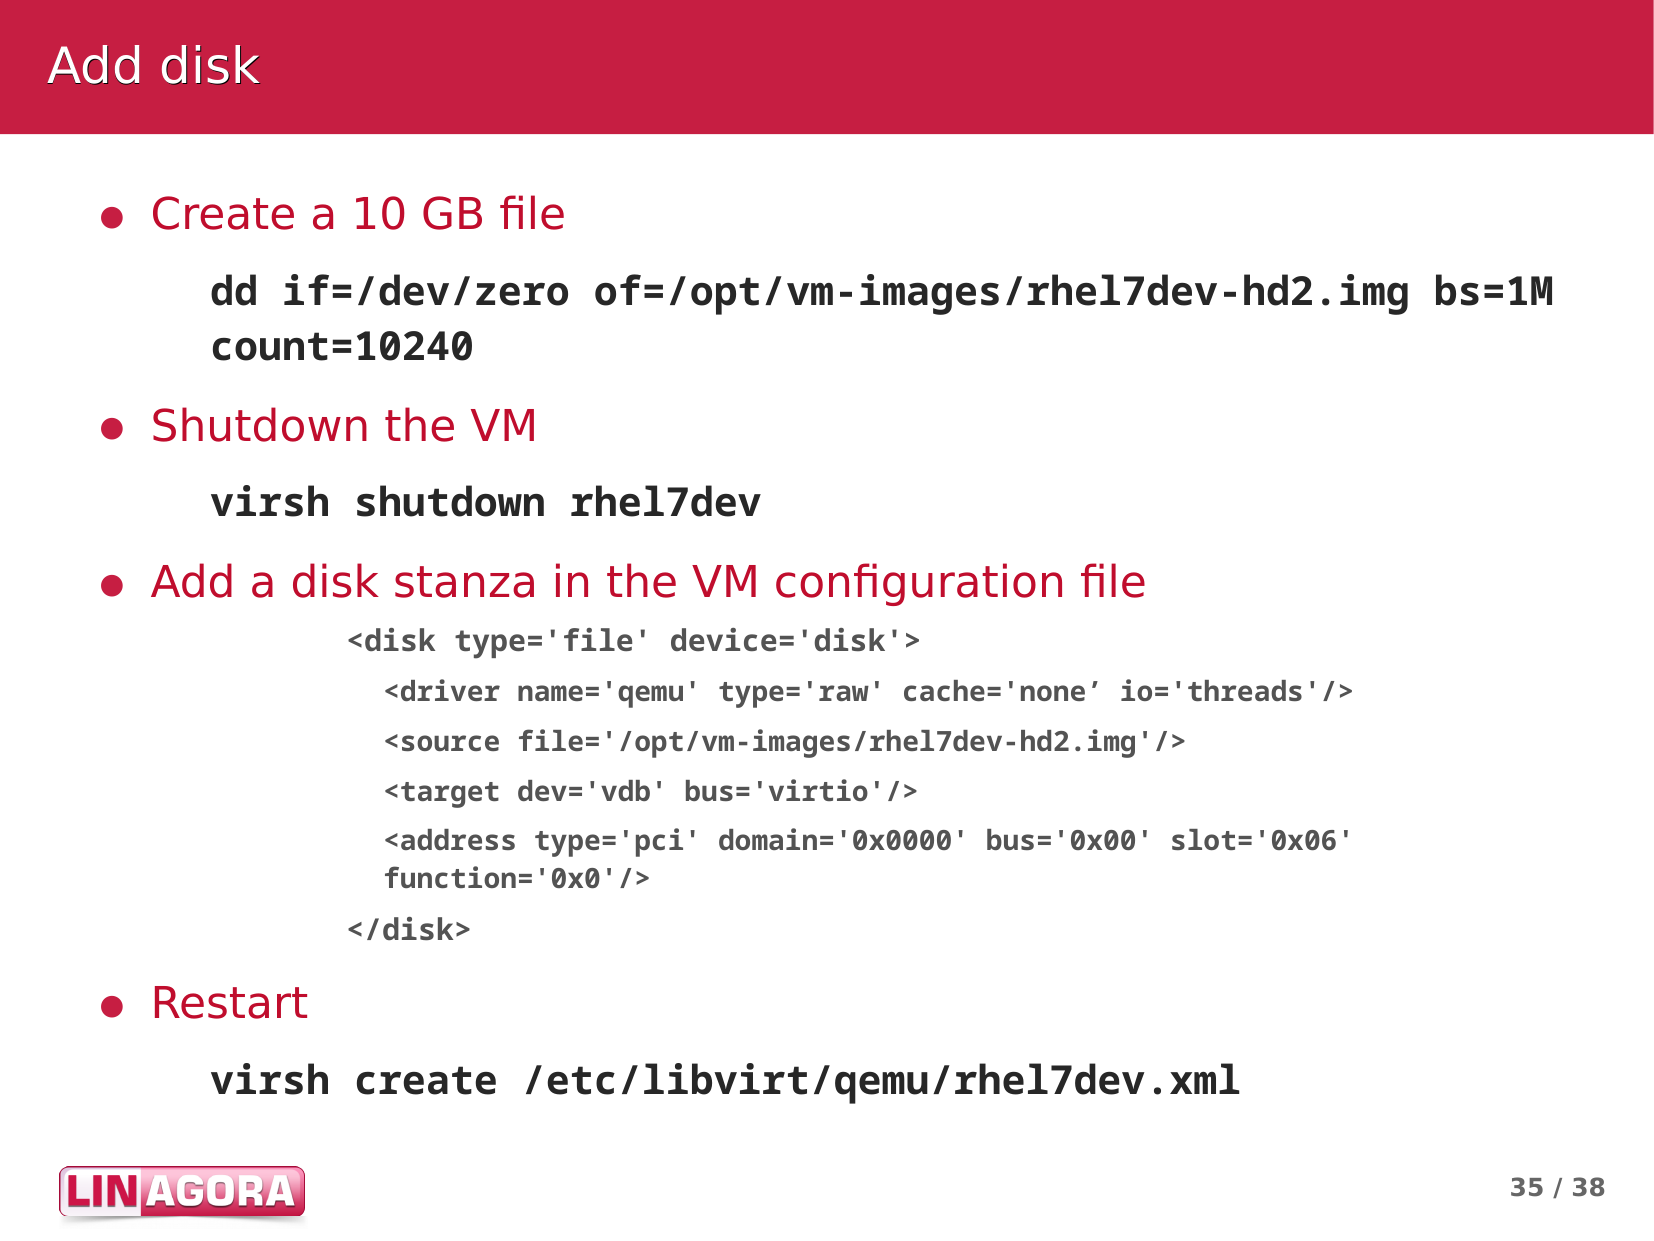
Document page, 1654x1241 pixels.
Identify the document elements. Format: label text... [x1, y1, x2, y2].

picture [59, 1166, 308, 1229]
title Add disk [47, 7, 1624, 126]
list Create a 10 GB file dd if=/dev/zero of=/opt/vm-images/rhel7dev-hd2.img bs=1M count=10240 Shutdown the VM virsh shutdown rhel7dev Add a disk stanza in the VM configuration file <disk type='file' device='disk'> <driver name='qemu' type='raw' cache='none’ io='threads'/> <source file='/opt/vm-images/rhel7dev-hd2.img'/> <target dev='vdb' bus='virtio'/> <address type='pci' domain='0x0000' bus='0x00' slot='0x06' function='0x0'/> </disk> Restart virsh create /etc/libvirt/qemu/rhel7dev.xml [82, 188, 1571, 1111]
